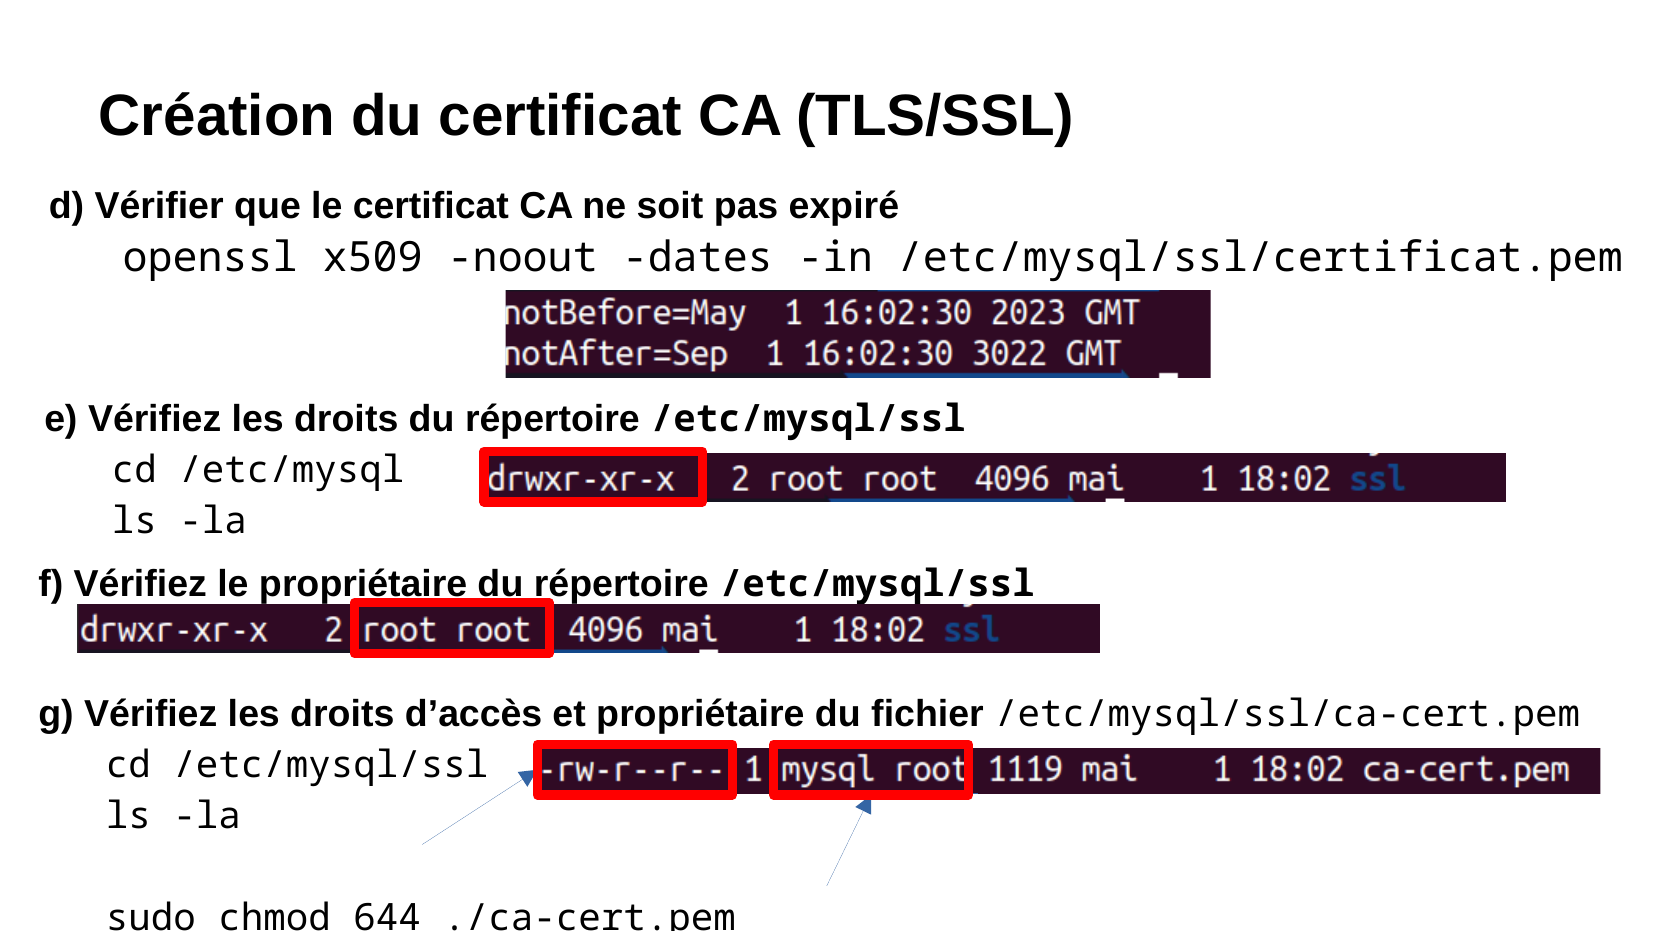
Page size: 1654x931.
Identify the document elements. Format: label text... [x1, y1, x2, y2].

picture [505, 290, 1211, 378]
picture [554, 604, 1100, 654]
picture [542, 749, 728, 790]
picture [359, 607, 545, 649]
text_box d) Vérifier que le certificat CA ne soit pas expiré openssl x509 -noout -dates -in /etc/mysql/ssl/certificat.pem [34, 177, 1638, 361]
picture [489, 456, 698, 497]
text_box g) Vérifiez les droits d’accès et propriétaire du fichier /etc/mysql/ssl/ca-cert.pem cd /etc/mysql/ssl ls -la sudo chmod 644 ./ca-cert.pem sudo chown mysql:root ./ca-cert.pem [23, 679, 1619, 931]
picture [737, 748, 769, 794]
picture [77, 604, 350, 654]
picture [707, 453, 1506, 502]
text_box f) Vérifiez le propriétaire du répertoire /etc/mysql/ssl [23, 549, 1619, 646]
picture [778, 749, 964, 790]
title Création du certificat CA (TLS/SSL) [82, 37, 1571, 177]
picture [973, 748, 1601, 794]
text_box e) Vérifiez les droits du répertoire /etc/mysql/ssl cd /etc/mysql ls -la [29, 383, 1625, 523]
